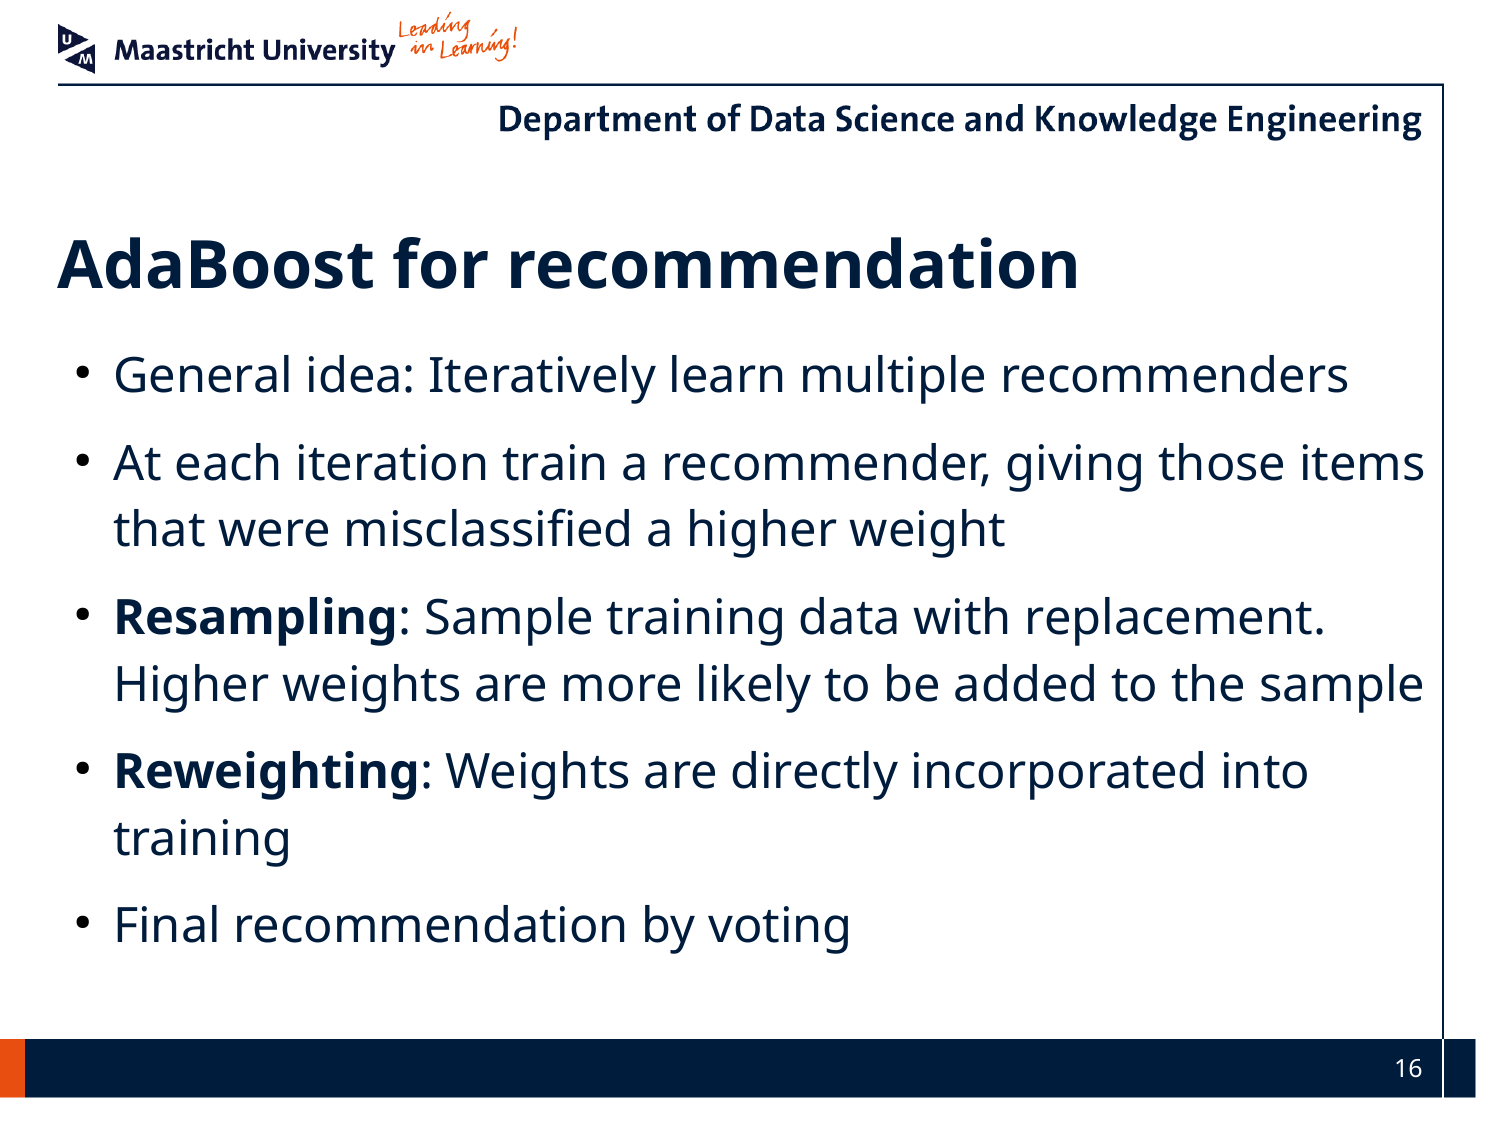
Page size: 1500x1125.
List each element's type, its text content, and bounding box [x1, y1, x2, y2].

title AdaBoost for recommendation [57, 200, 1425, 325]
list General idea: Iteratively learn multiple recommenders At each iteration train a recommender, giving those items that were misclassified a higher weight Resampling: Sample training data with replacement. Higher weights are more likely to be added to the sample Reweighting: Weights are directly incorporated into training Final recommendation by voting [61, 340, 1430, 1016]
picture [0, 0, 1500, 1125]
